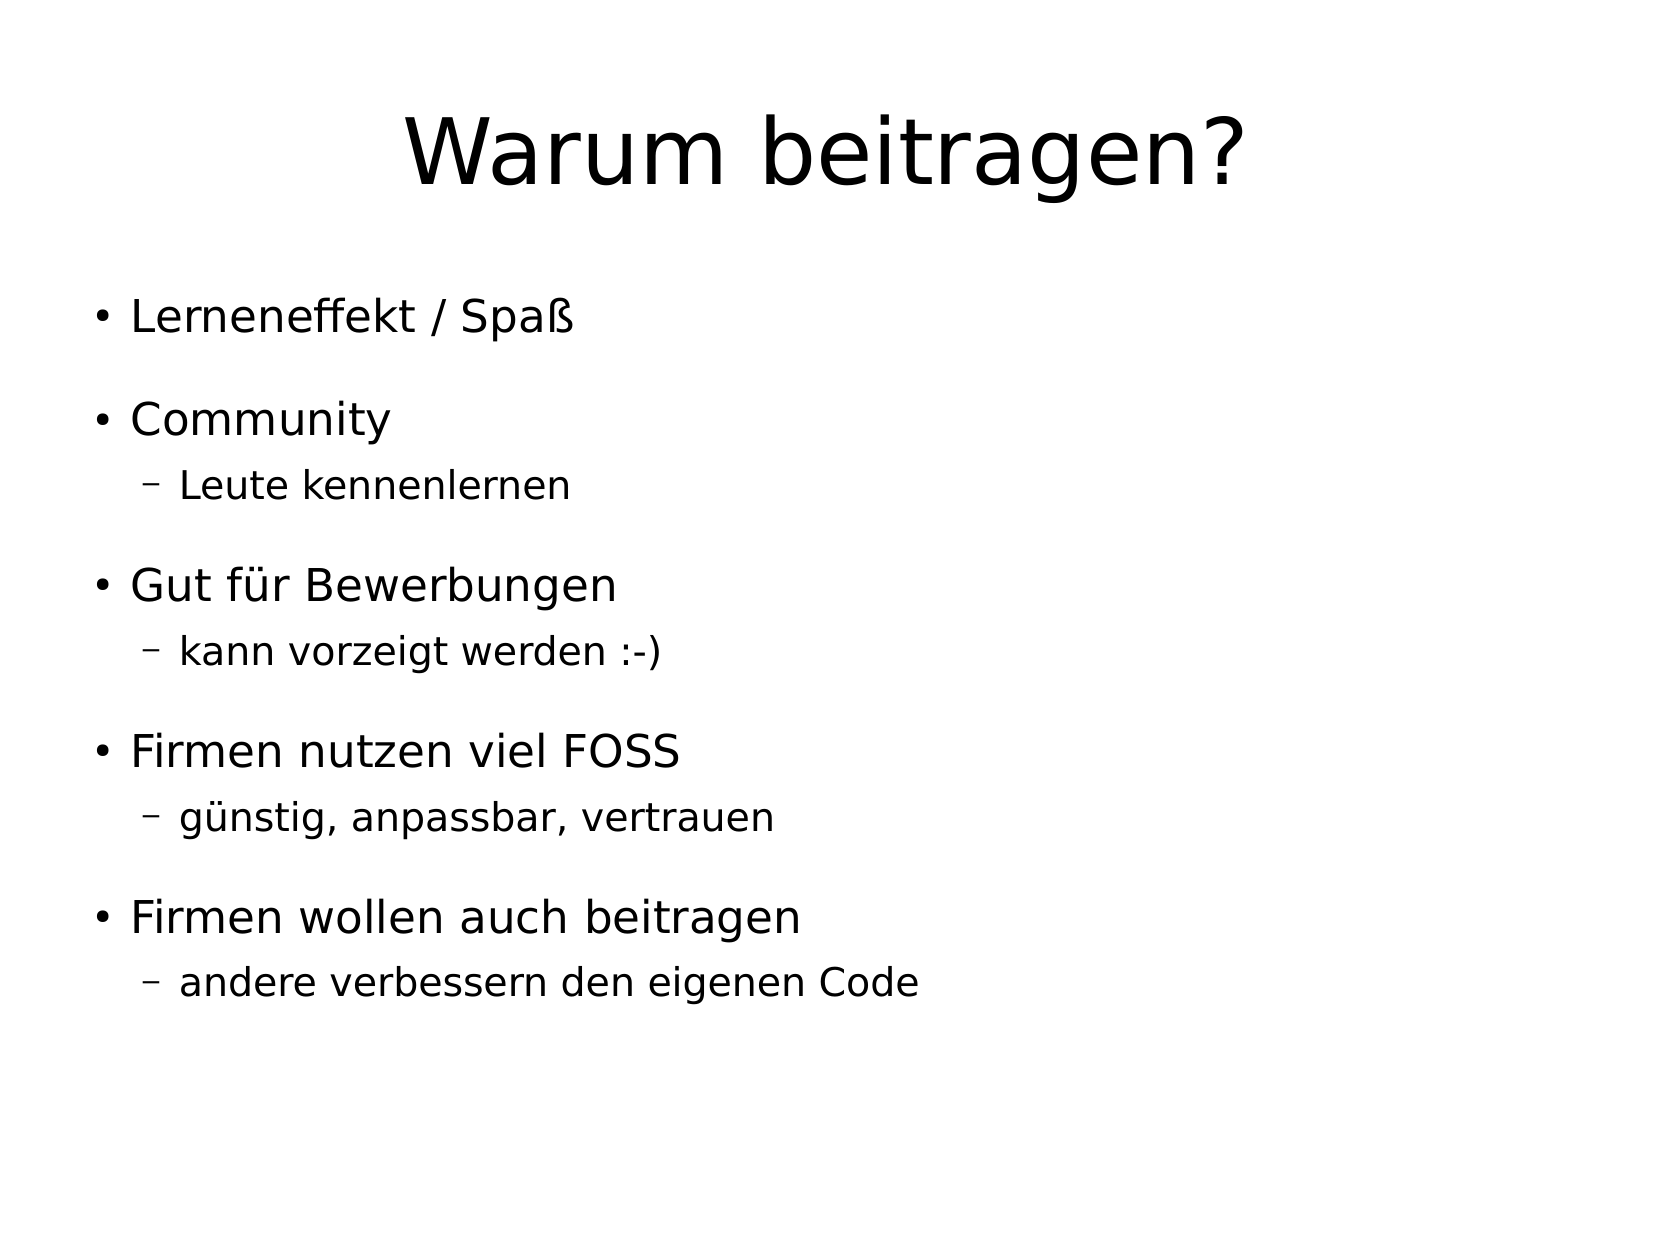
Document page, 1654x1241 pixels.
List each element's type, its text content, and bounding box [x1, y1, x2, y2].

title Warum beitragen? [82, 49, 1571, 257]
list Lerneneffekt / Spaß Community Leute kennenlernen Gut für Bewerbungen kann vorzeigt werden :-) Firmen nutzen viel FOSS günstig, anpassbar, vertrauen Firmen wollen auch beitragen andere verbessern den eigenen Code [82, 290, 1571, 1010]
